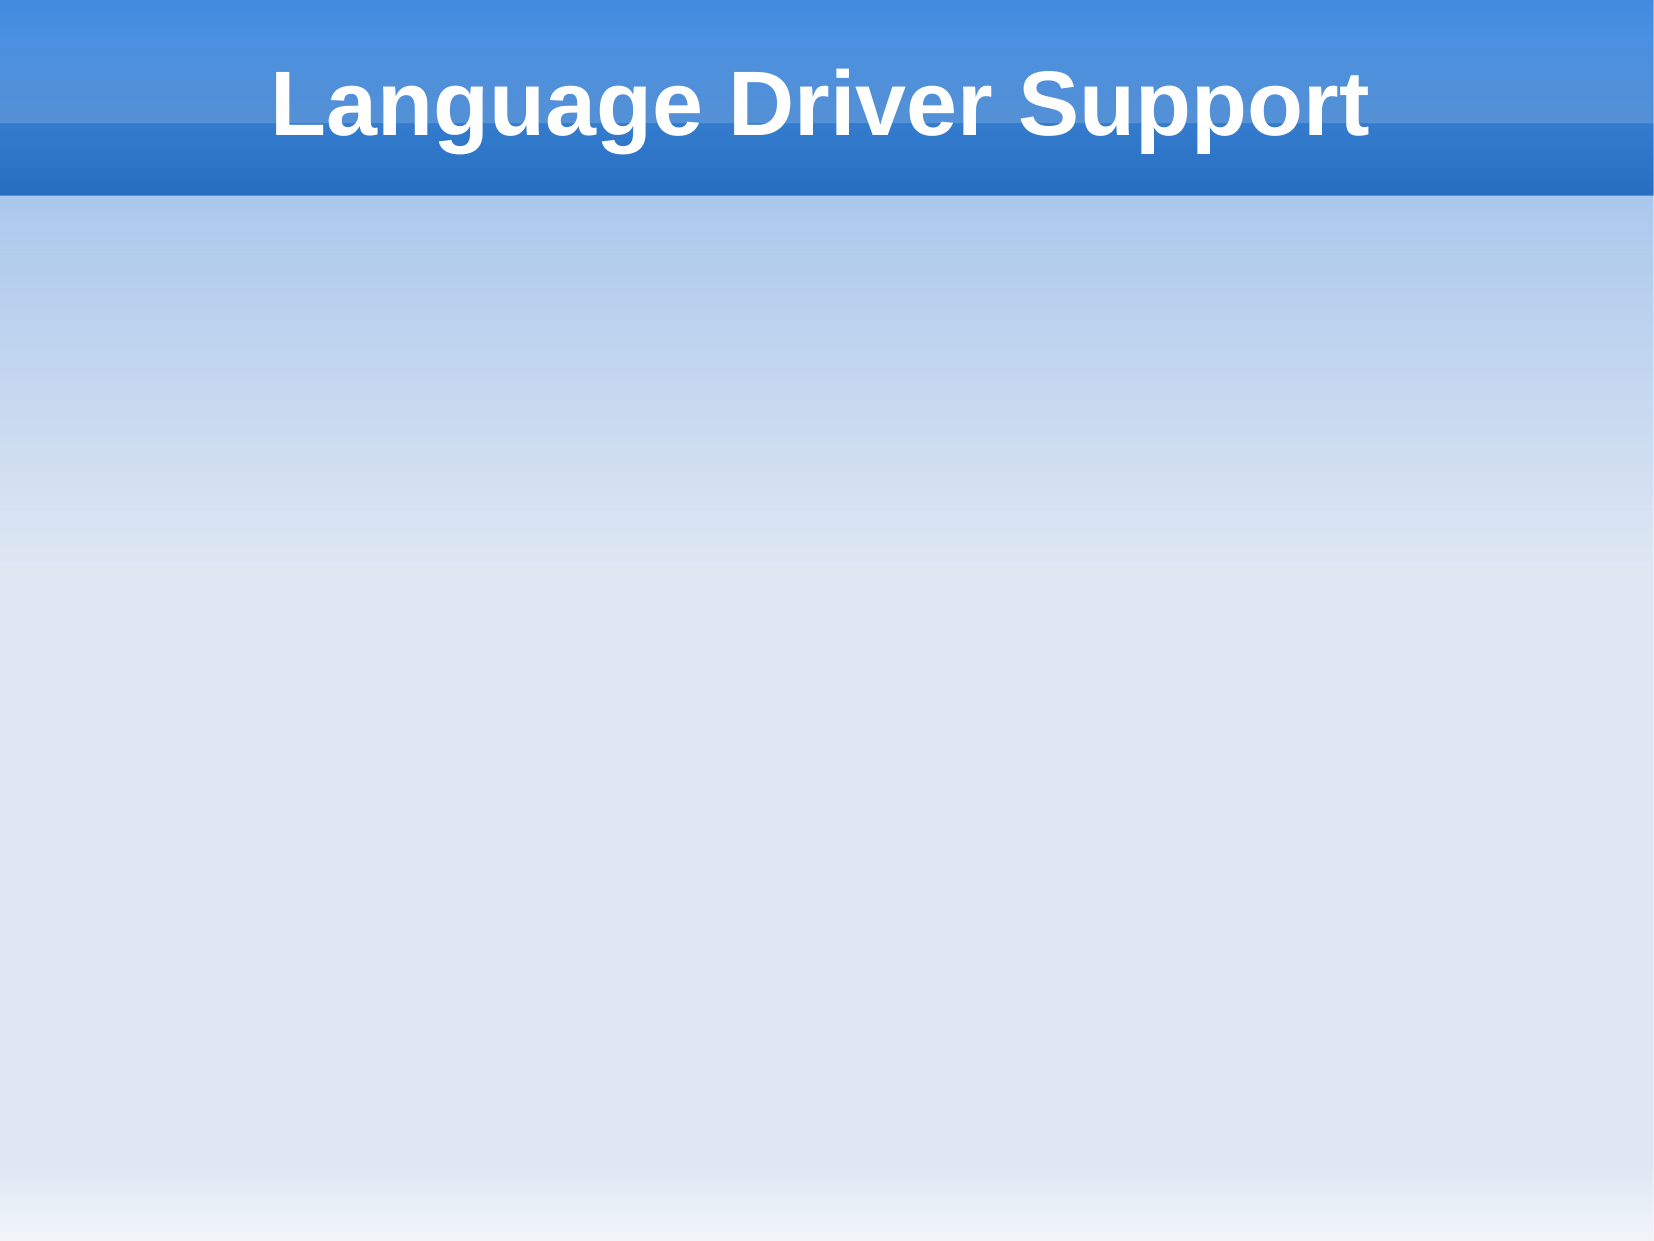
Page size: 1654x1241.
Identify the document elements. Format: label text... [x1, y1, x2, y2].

picture [0, 0, 1654, 1241]
title Language Driver Support [76, 0, 1565, 208]
